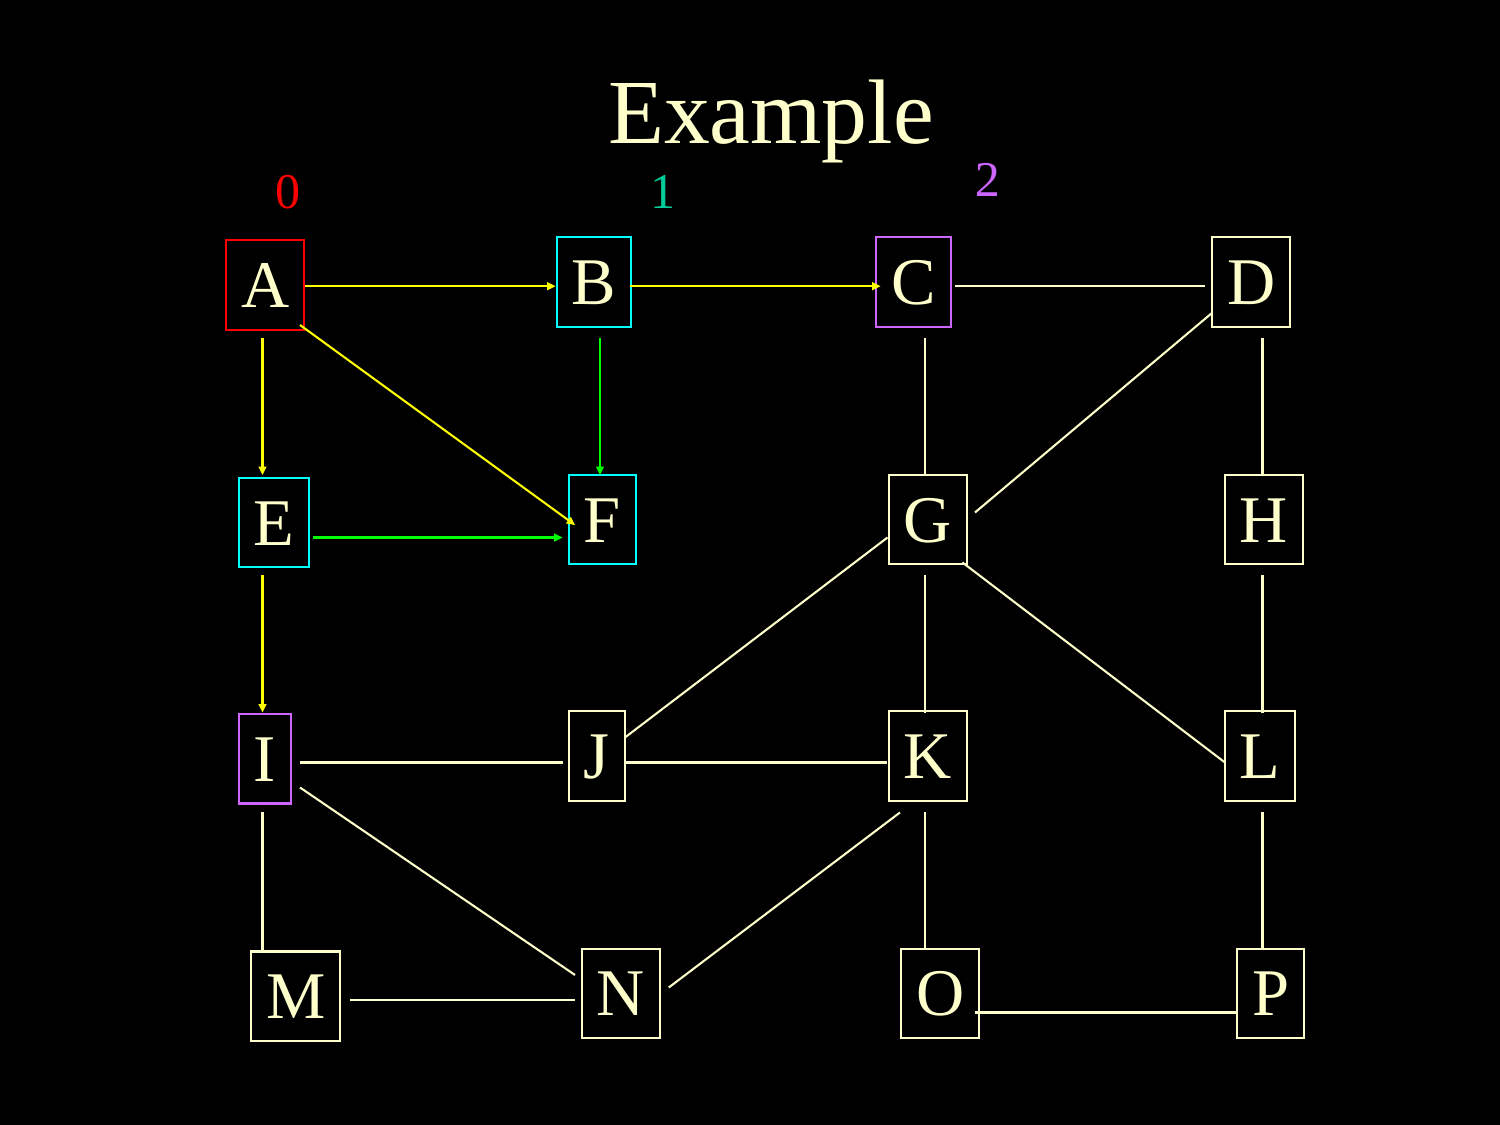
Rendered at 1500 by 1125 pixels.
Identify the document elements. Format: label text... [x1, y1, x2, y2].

text_box F [569, 474, 636, 565]
text_box N [581, 948, 660, 1039]
text_box 2 [960, 144, 1015, 215]
text_box C [876, 237, 951, 327]
text_box A [226, 240, 305, 330]
text_box B [556, 237, 632, 327]
text_box H [1224, 474, 1303, 565]
text_box I [238, 713, 291, 804]
text_box E [238, 477, 310, 568]
text_box O [901, 948, 980, 1039]
text_box G [888, 474, 967, 565]
title Example [42, 37, 1500, 188]
text_box K [888, 711, 967, 801]
text_box M [251, 951, 341, 1042]
text_box D [1212, 237, 1291, 327]
text_box L [1224, 711, 1296, 801]
text_box P [1237, 948, 1305, 1039]
text_box J [569, 711, 625, 801]
text_box 0 [260, 156, 315, 228]
text_box 1 [635, 156, 690, 228]
